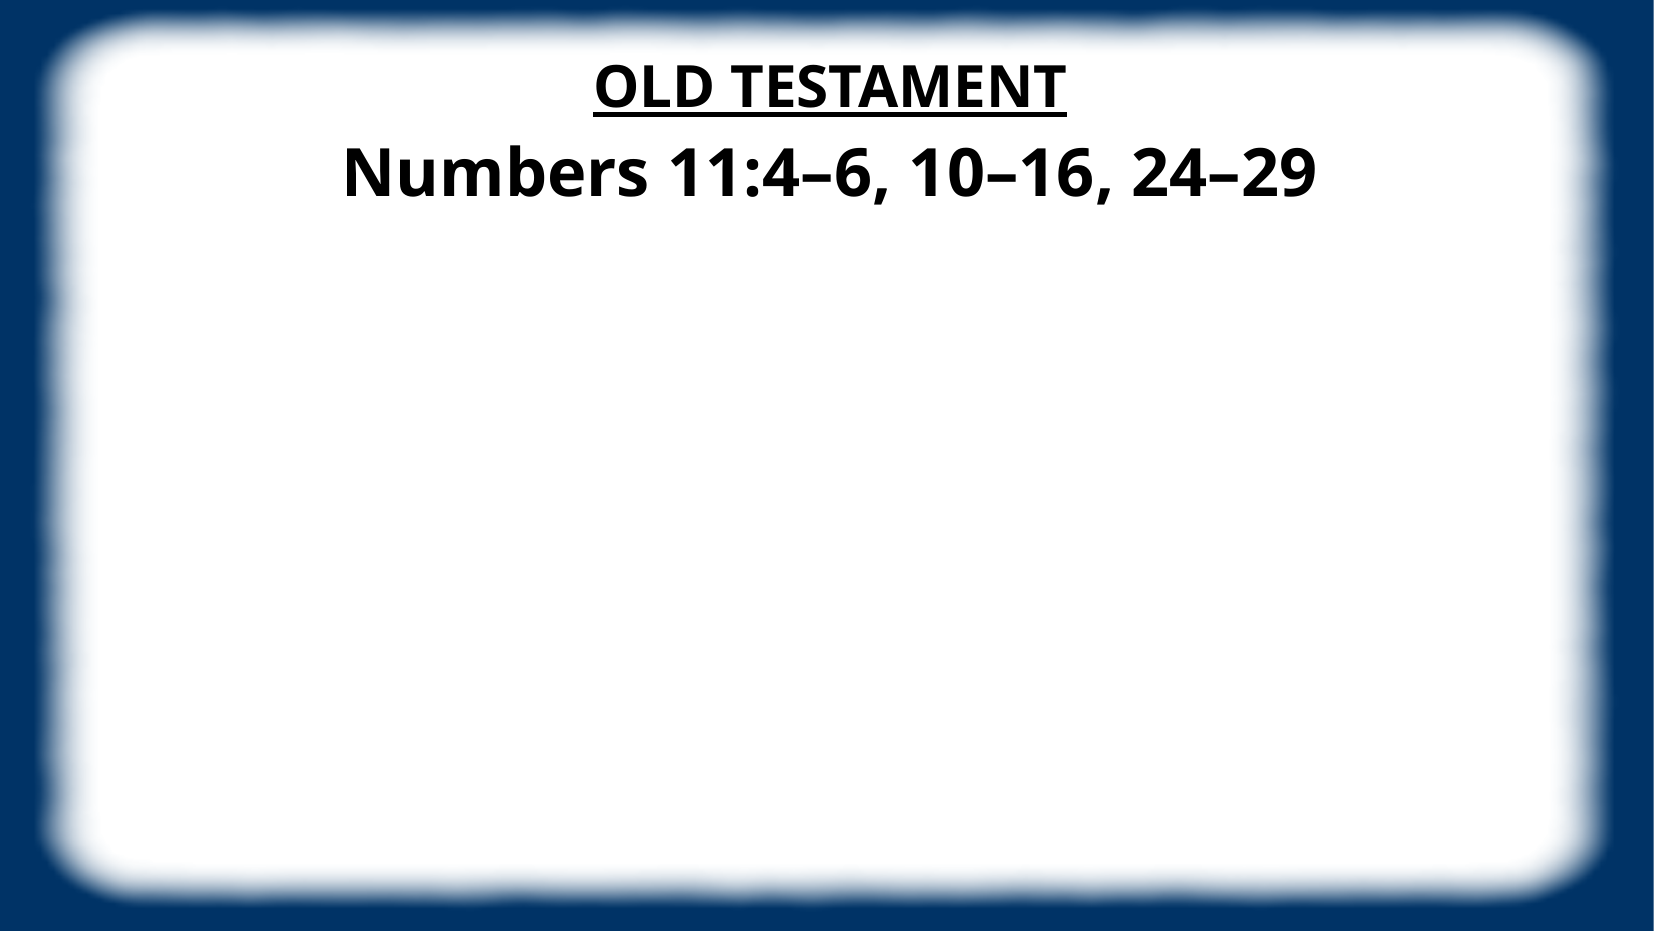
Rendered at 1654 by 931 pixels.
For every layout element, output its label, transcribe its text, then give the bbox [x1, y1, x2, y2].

picture [0, 0, 1654, 931]
text_box OLD TESTAMENT Numbers 11:4–6, 10–16, 24–29 [110, 38, 1551, 226]
